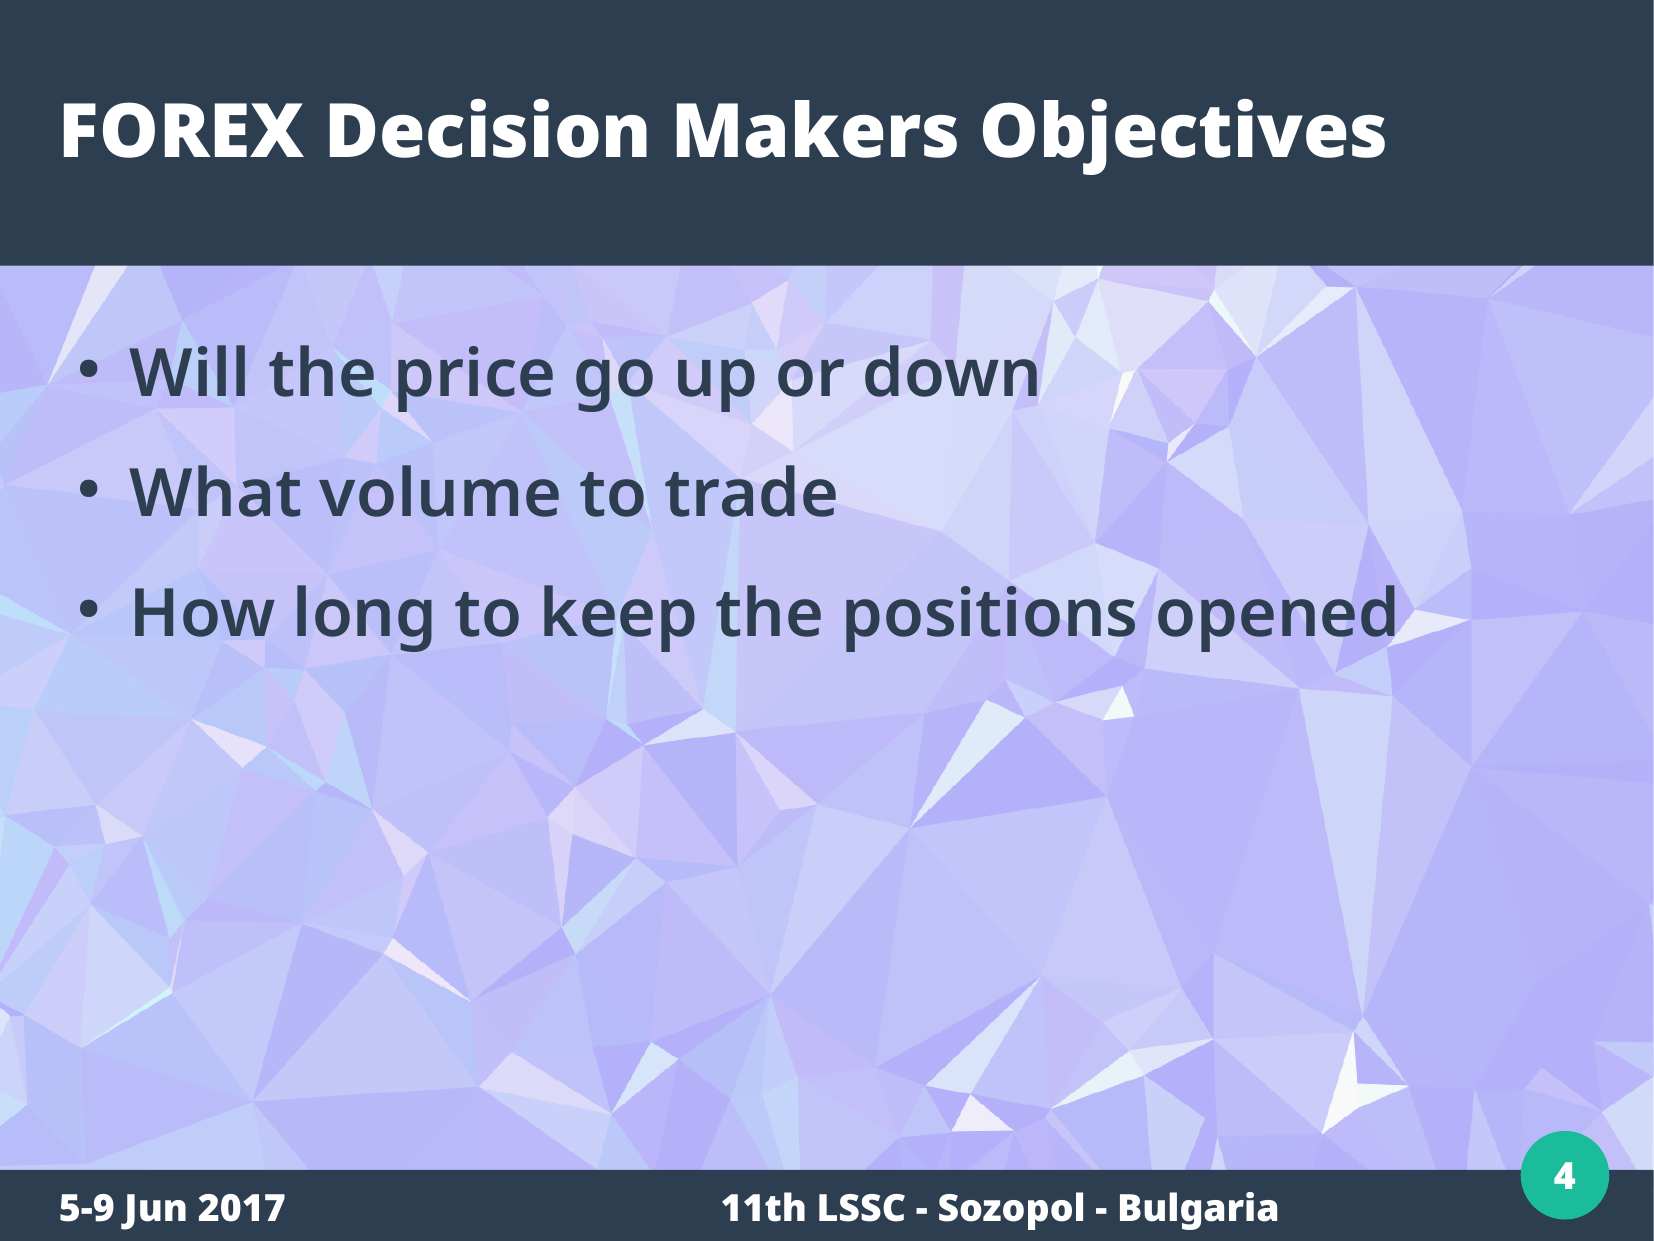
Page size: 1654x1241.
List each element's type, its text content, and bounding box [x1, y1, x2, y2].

picture [0, 266, 1654, 1169]
list Will the price go up or down What volume to trade How long to keep the positions opened [59, 324, 1595, 1152]
title FOREX Decision Makers Objectives [59, 49, 1595, 207]
